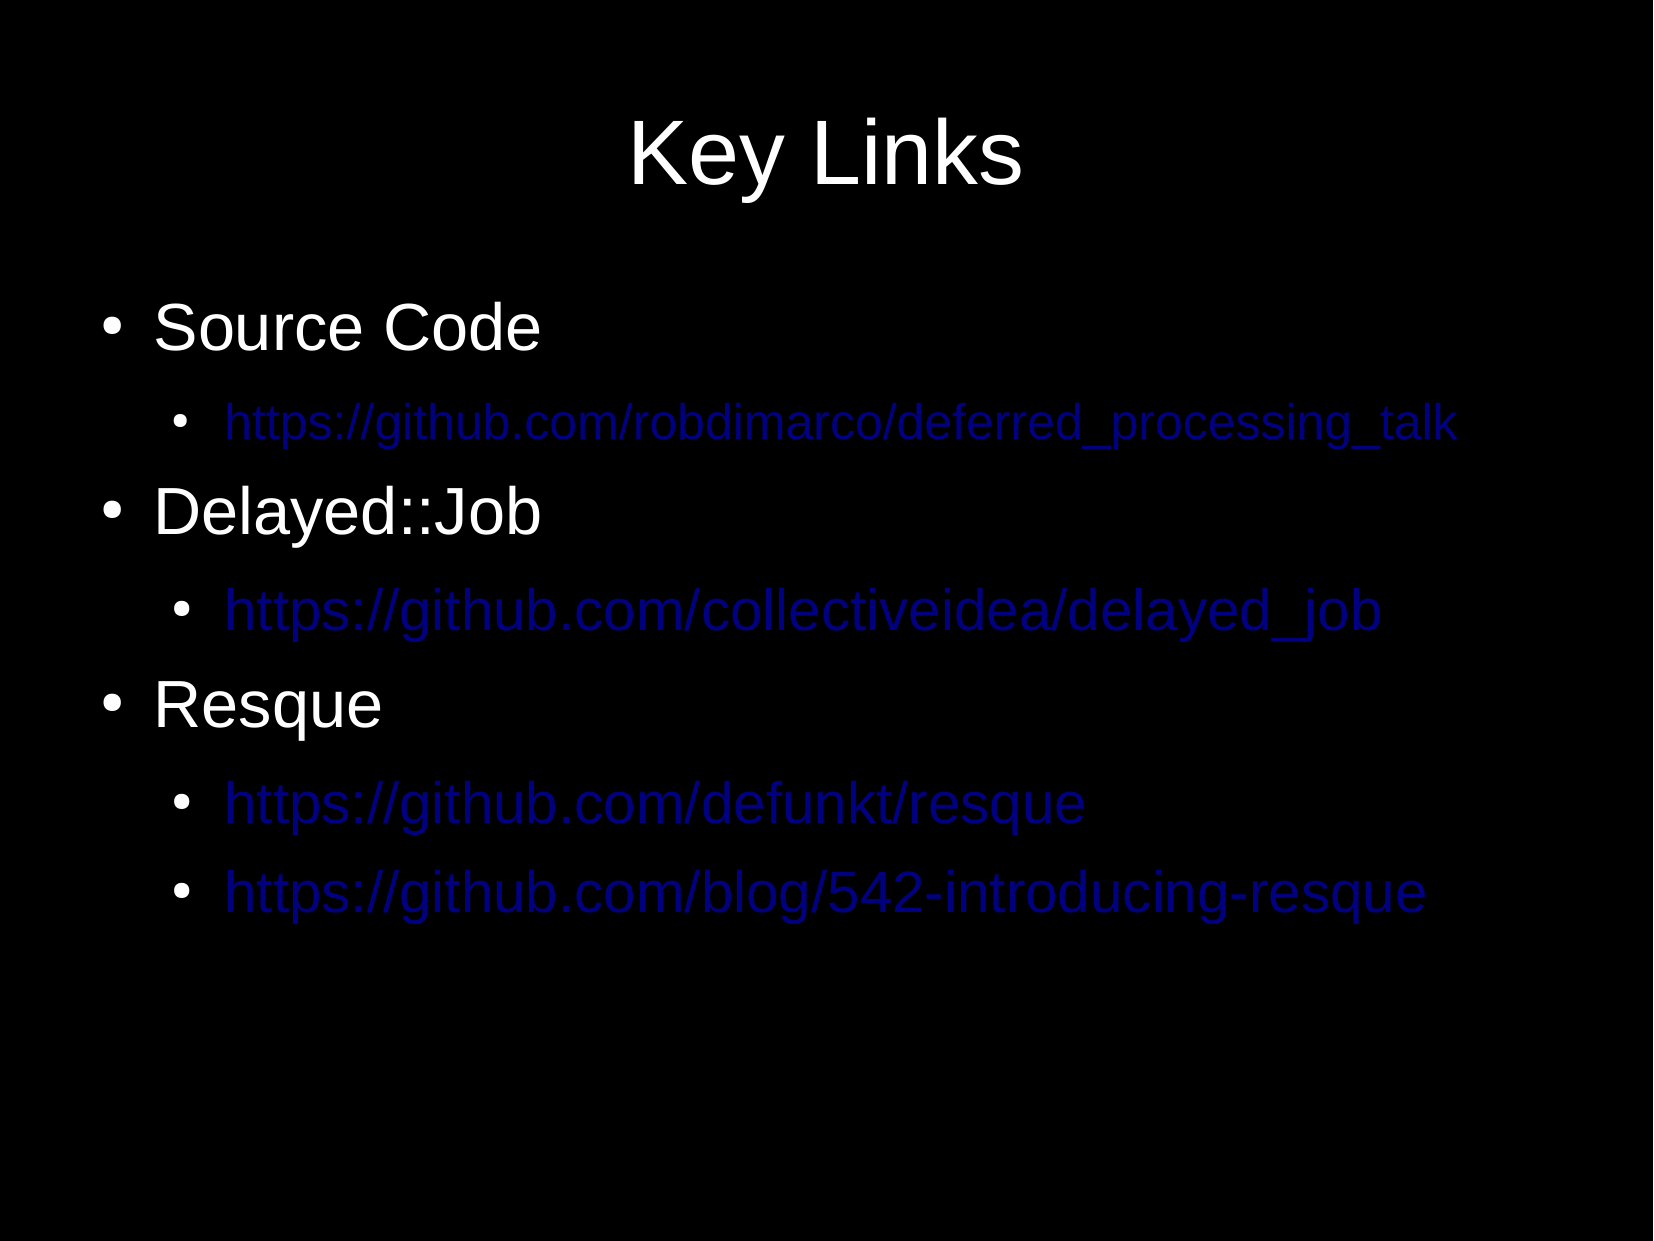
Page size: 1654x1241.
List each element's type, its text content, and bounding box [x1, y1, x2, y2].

list Source Code https://github.com/robdimarco/deferred_processing_talk Delayed::Job https://github.com/collectiveidea/delayed_job Resque https://github.com/defunkt/resque https://github.com/blog/542-introducing-resque [82, 290, 1571, 1109]
title Key Links [82, 49, 1571, 257]
